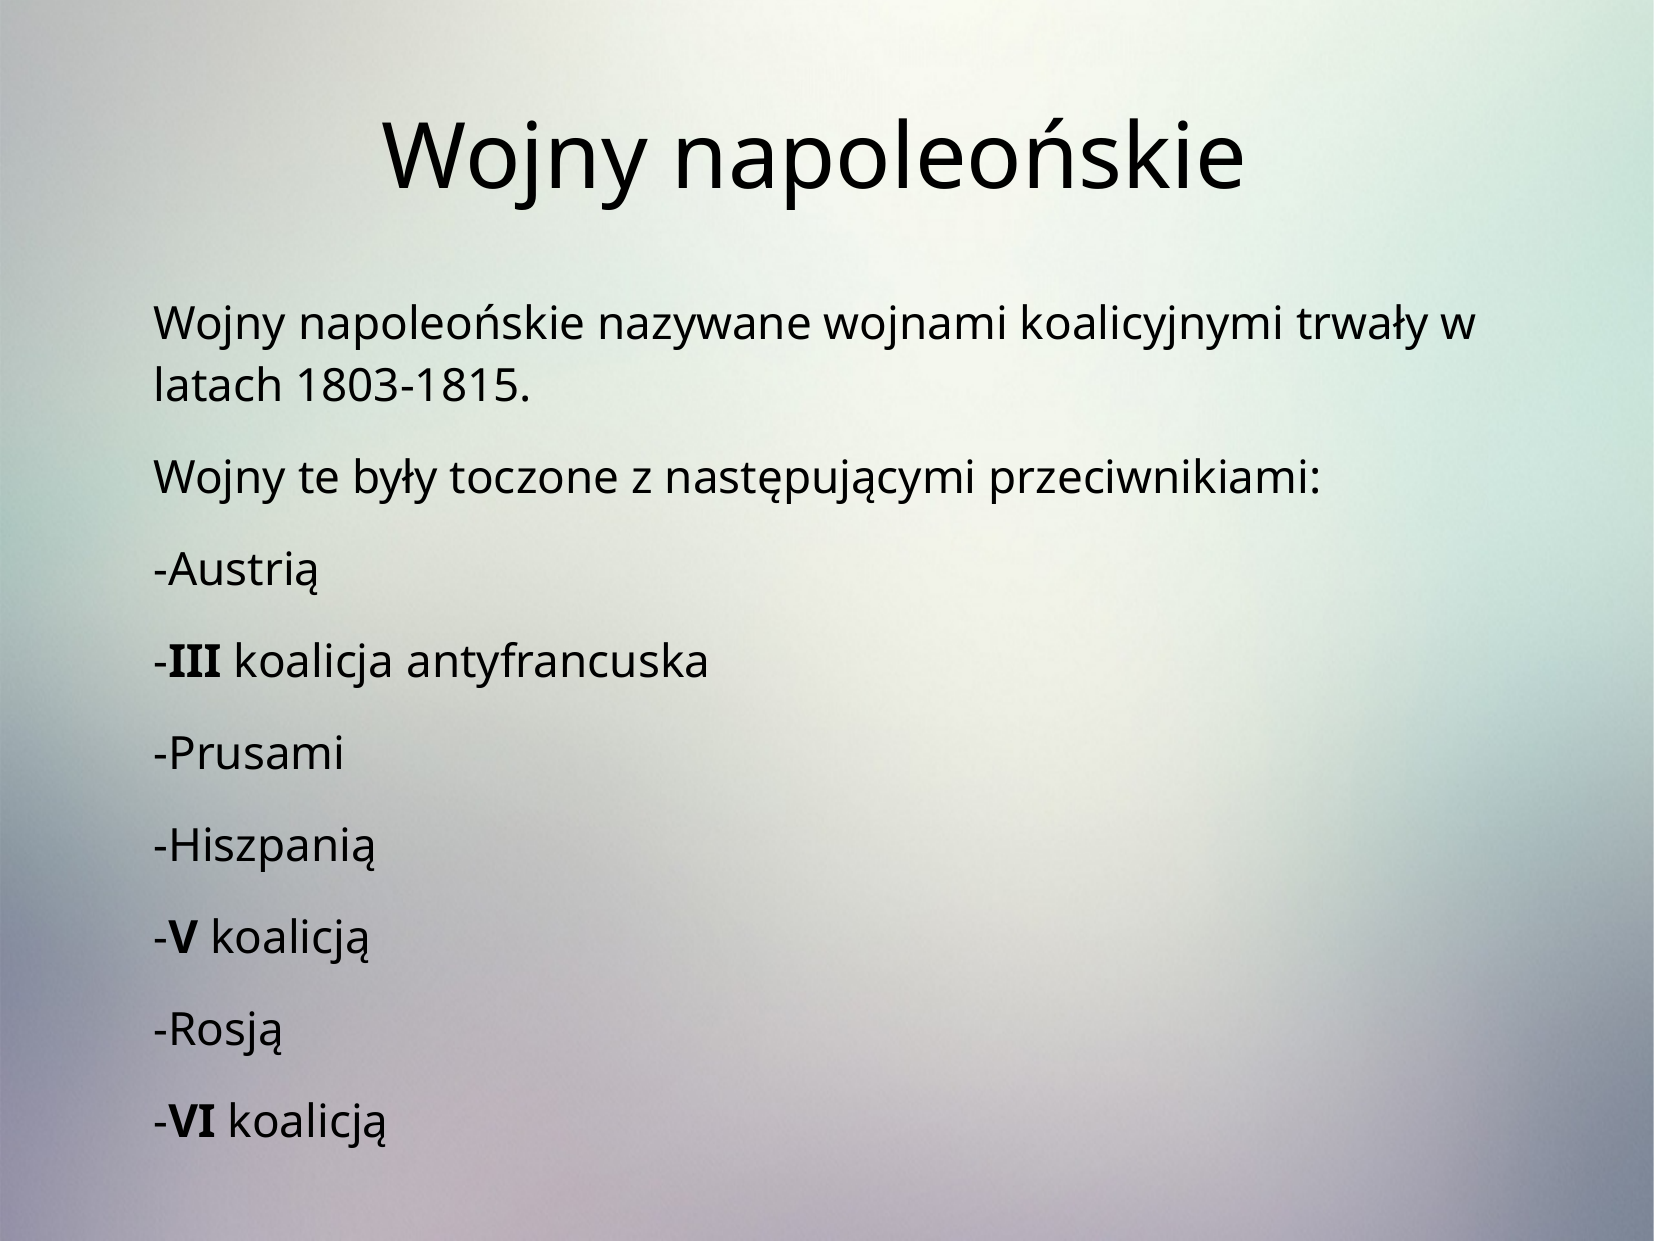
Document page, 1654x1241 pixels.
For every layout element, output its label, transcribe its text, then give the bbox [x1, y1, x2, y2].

picture [0, 0, 1654, 1241]
list Wojny napoleońskie nazywane wojnami koalicyjnymi trwały w latach 1803-1815. Wojny te były toczone z następującymi przeciwnikiami: -Austrią -III koalicja antyfrancuska -Prusami -Hiszpanią -V koalicją -Rosją -VI koalicją [82, 290, 1571, 1182]
title Wojny napoleońskie [82, 49, 1571, 257]
